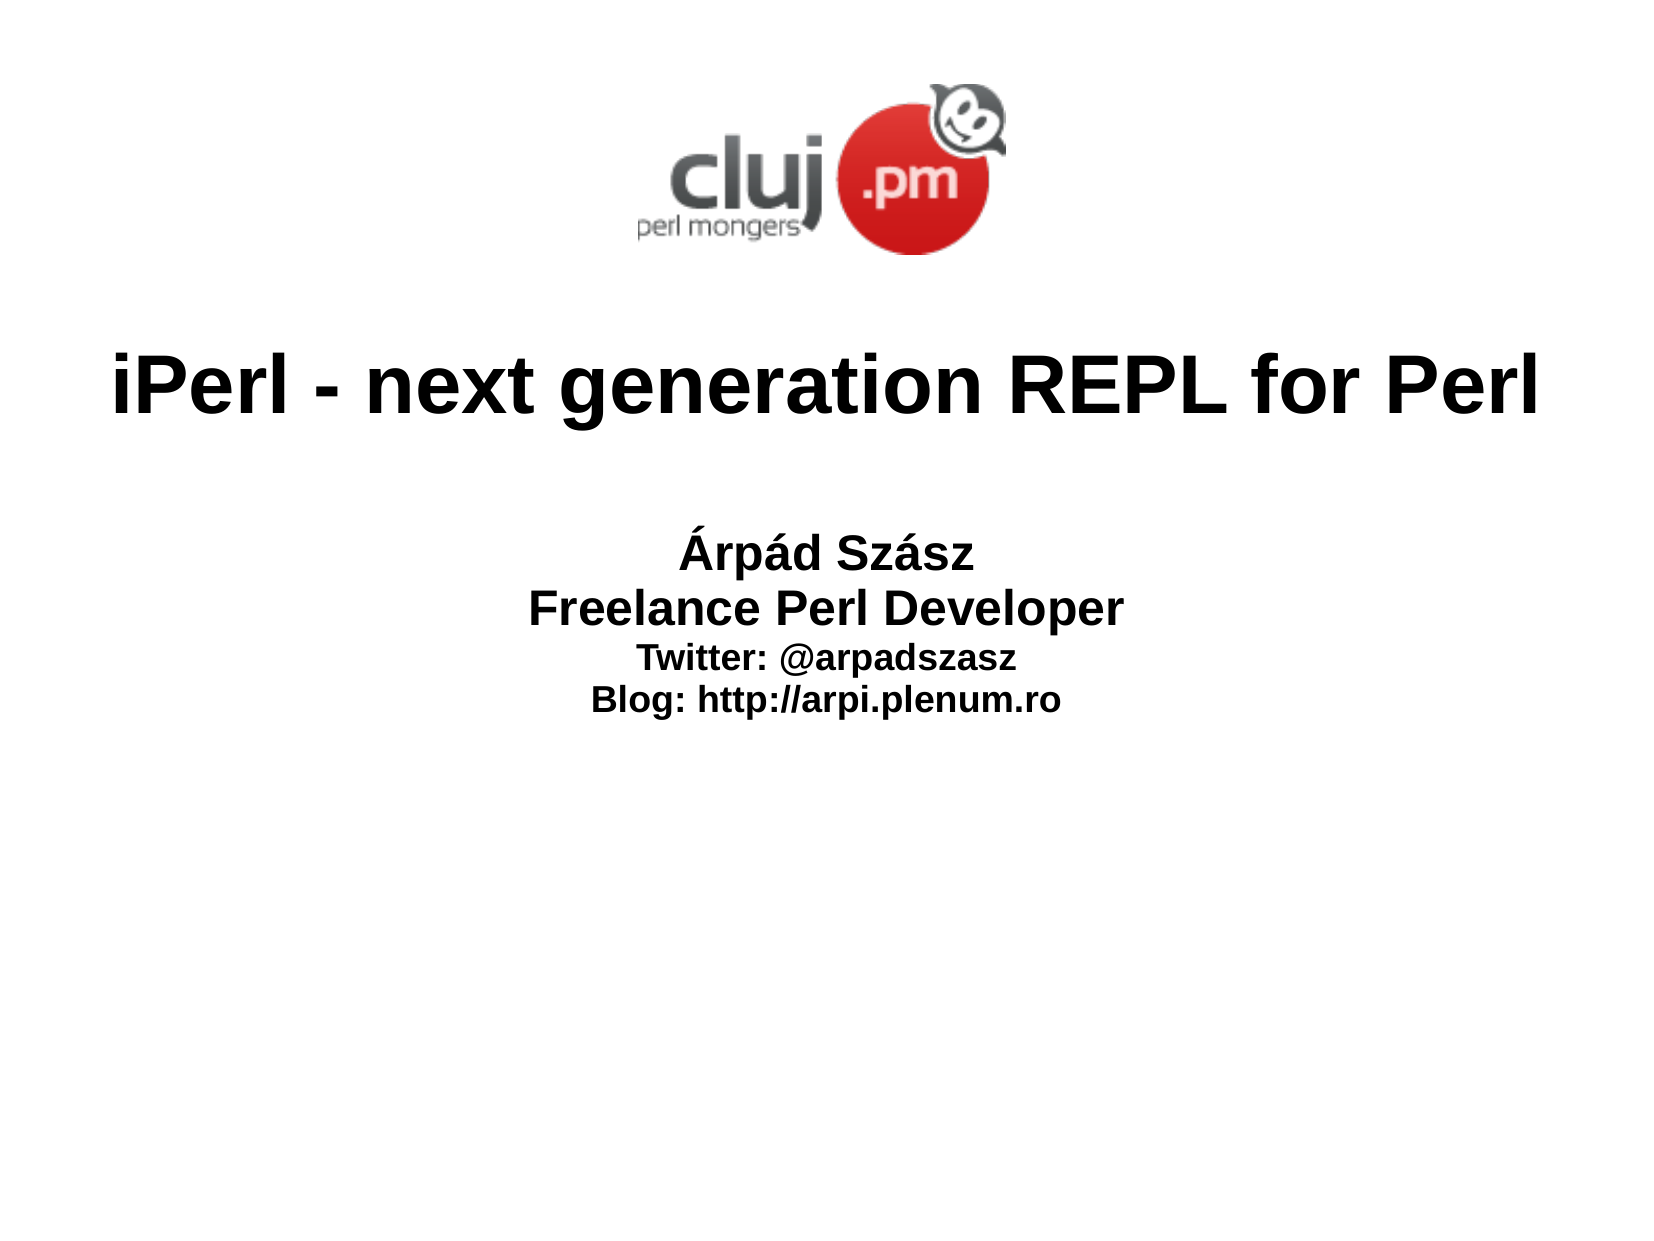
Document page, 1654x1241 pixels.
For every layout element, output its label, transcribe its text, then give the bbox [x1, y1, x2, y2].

subtitle iPerl - next generation REPL for Perl Árpád Szász Freelance Perl Developer Twitter: @arpadszasz Blog: http://arpi.plenum.ro [82, 49, 1571, 1010]
picture [638, 84, 1006, 256]
